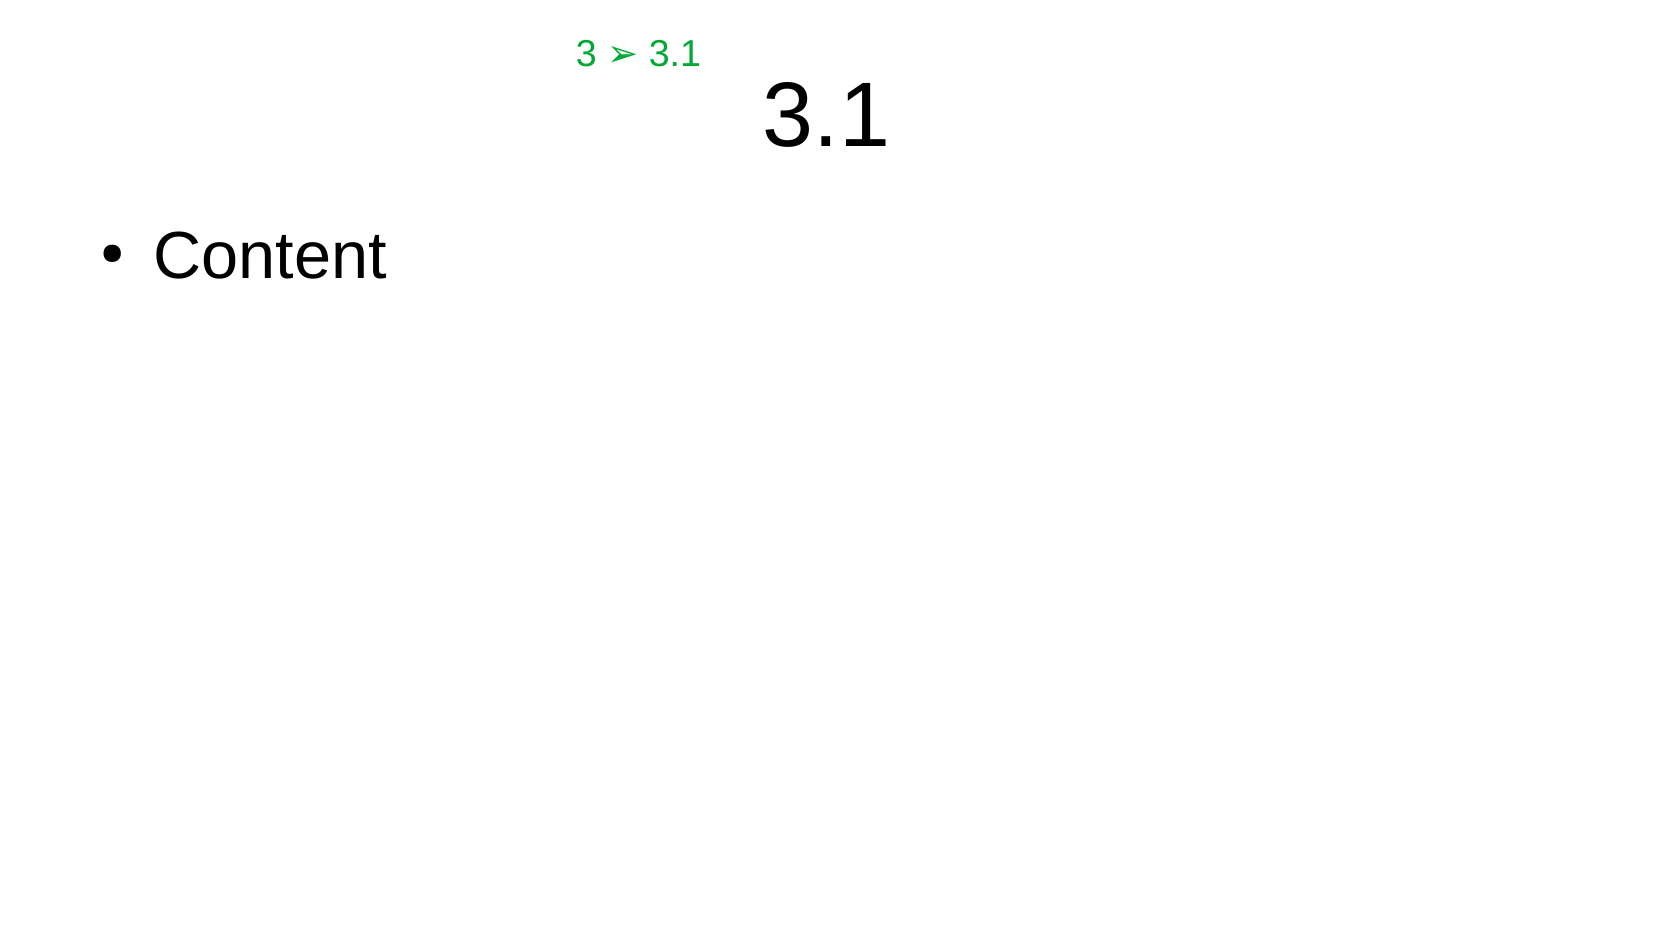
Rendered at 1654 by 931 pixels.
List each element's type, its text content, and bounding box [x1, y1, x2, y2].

title 3.1 [82, 37, 1571, 193]
list Content [82, 217, 1571, 758]
text_box 3 ➢ 3.1 [561, 24, 727, 82]
